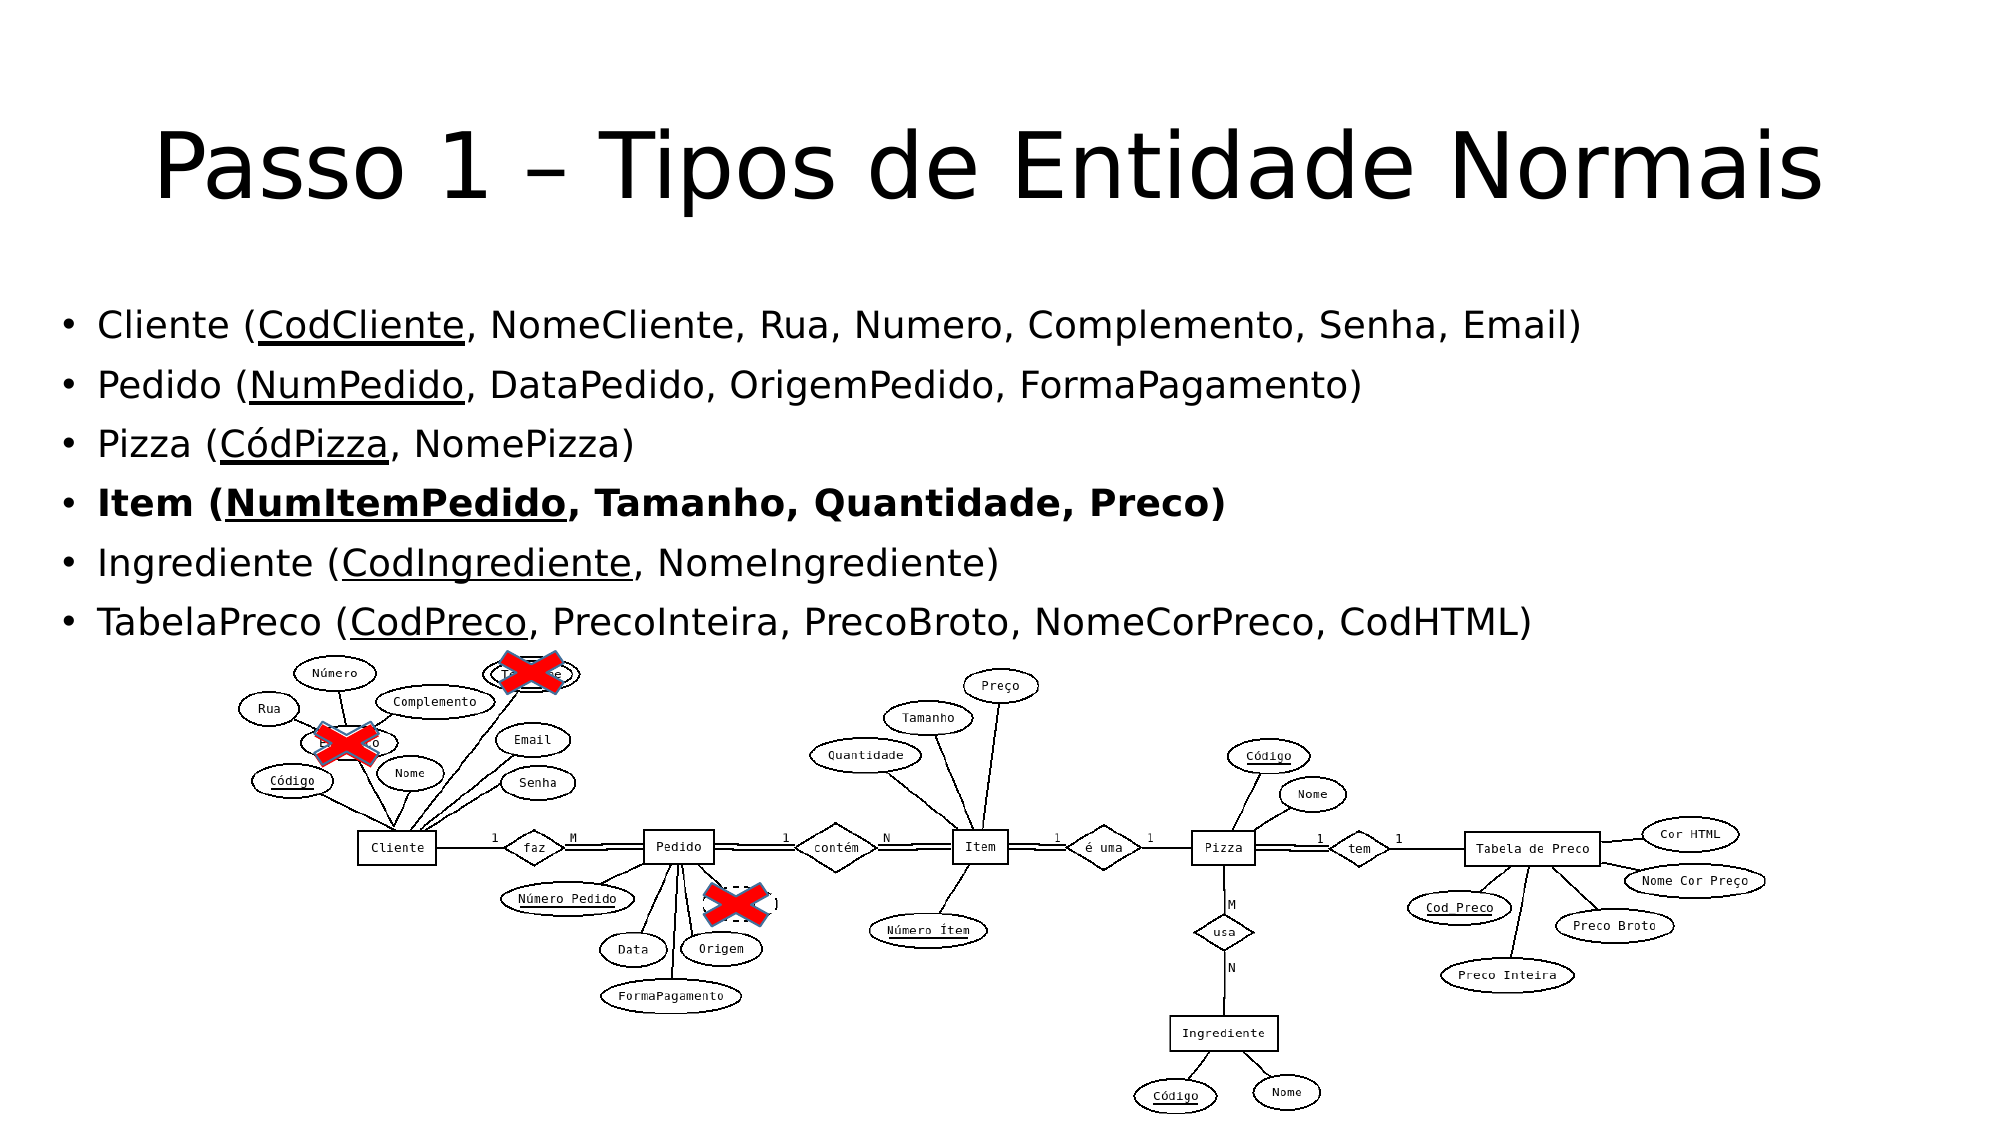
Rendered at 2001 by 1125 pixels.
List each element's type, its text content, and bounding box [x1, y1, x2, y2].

title Passo 1 – Tipos de Entidade Normais [150, 104, 1834, 284]
text_box [314, 736, 328, 744]
picture [237, 654, 1766, 1114]
text_box Cliente (CodCliente, NomeCliente, Rua, Numero, Complemento, Senha, Email) Pedido (NumPedido, DataPedido, OrigemPedido, FormaPagamento) Pizza (CódPizza, NomePizza) Item (NumItemPedido, Tamanho, Quantidade, Preco) Ingrediente (CodIngrediente, NomeIngrediente) TabelaPreco (CodPreco, PrecoInteira, PrecoBroto, NomeCorPreco, CodHTML) [60, 284, 1919, 644]
text_box [317, 724, 376, 762]
text_box [366, 736, 379, 744]
picture [517, 654, 546, 662]
text_box [320, 753, 374, 768]
text_box [502, 654, 561, 692]
text_box [706, 885, 766, 924]
